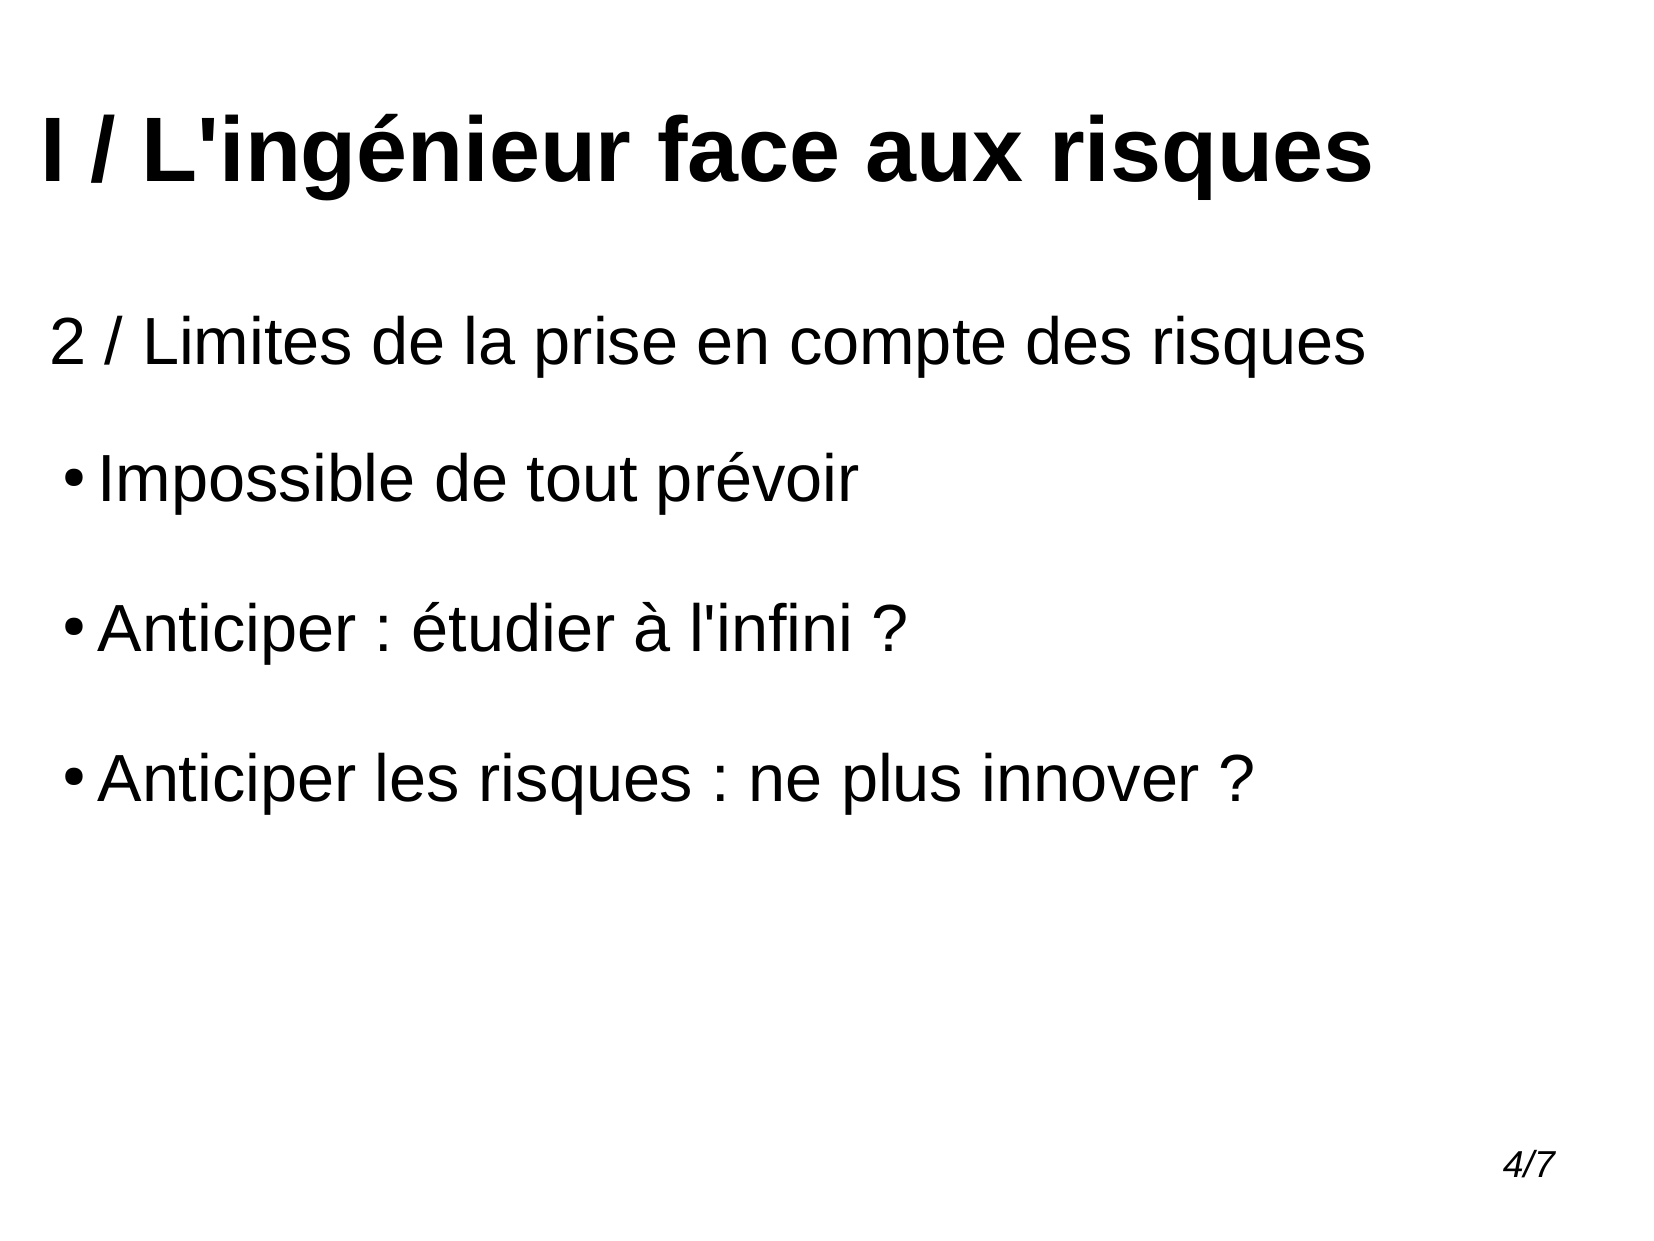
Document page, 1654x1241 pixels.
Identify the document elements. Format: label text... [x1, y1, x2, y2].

title I / L'ingénieur face aux risques 2 / Limites de la prise en compte des risques [0, 70, 1453, 687]
text_box Impossible de tout prévoir Anticiper : étudier à l'infini ? Anticiper les risques : ne plus innover ? [47, 434, 1548, 1087]
text_box 4/7 [1488, 1136, 1570, 1193]
